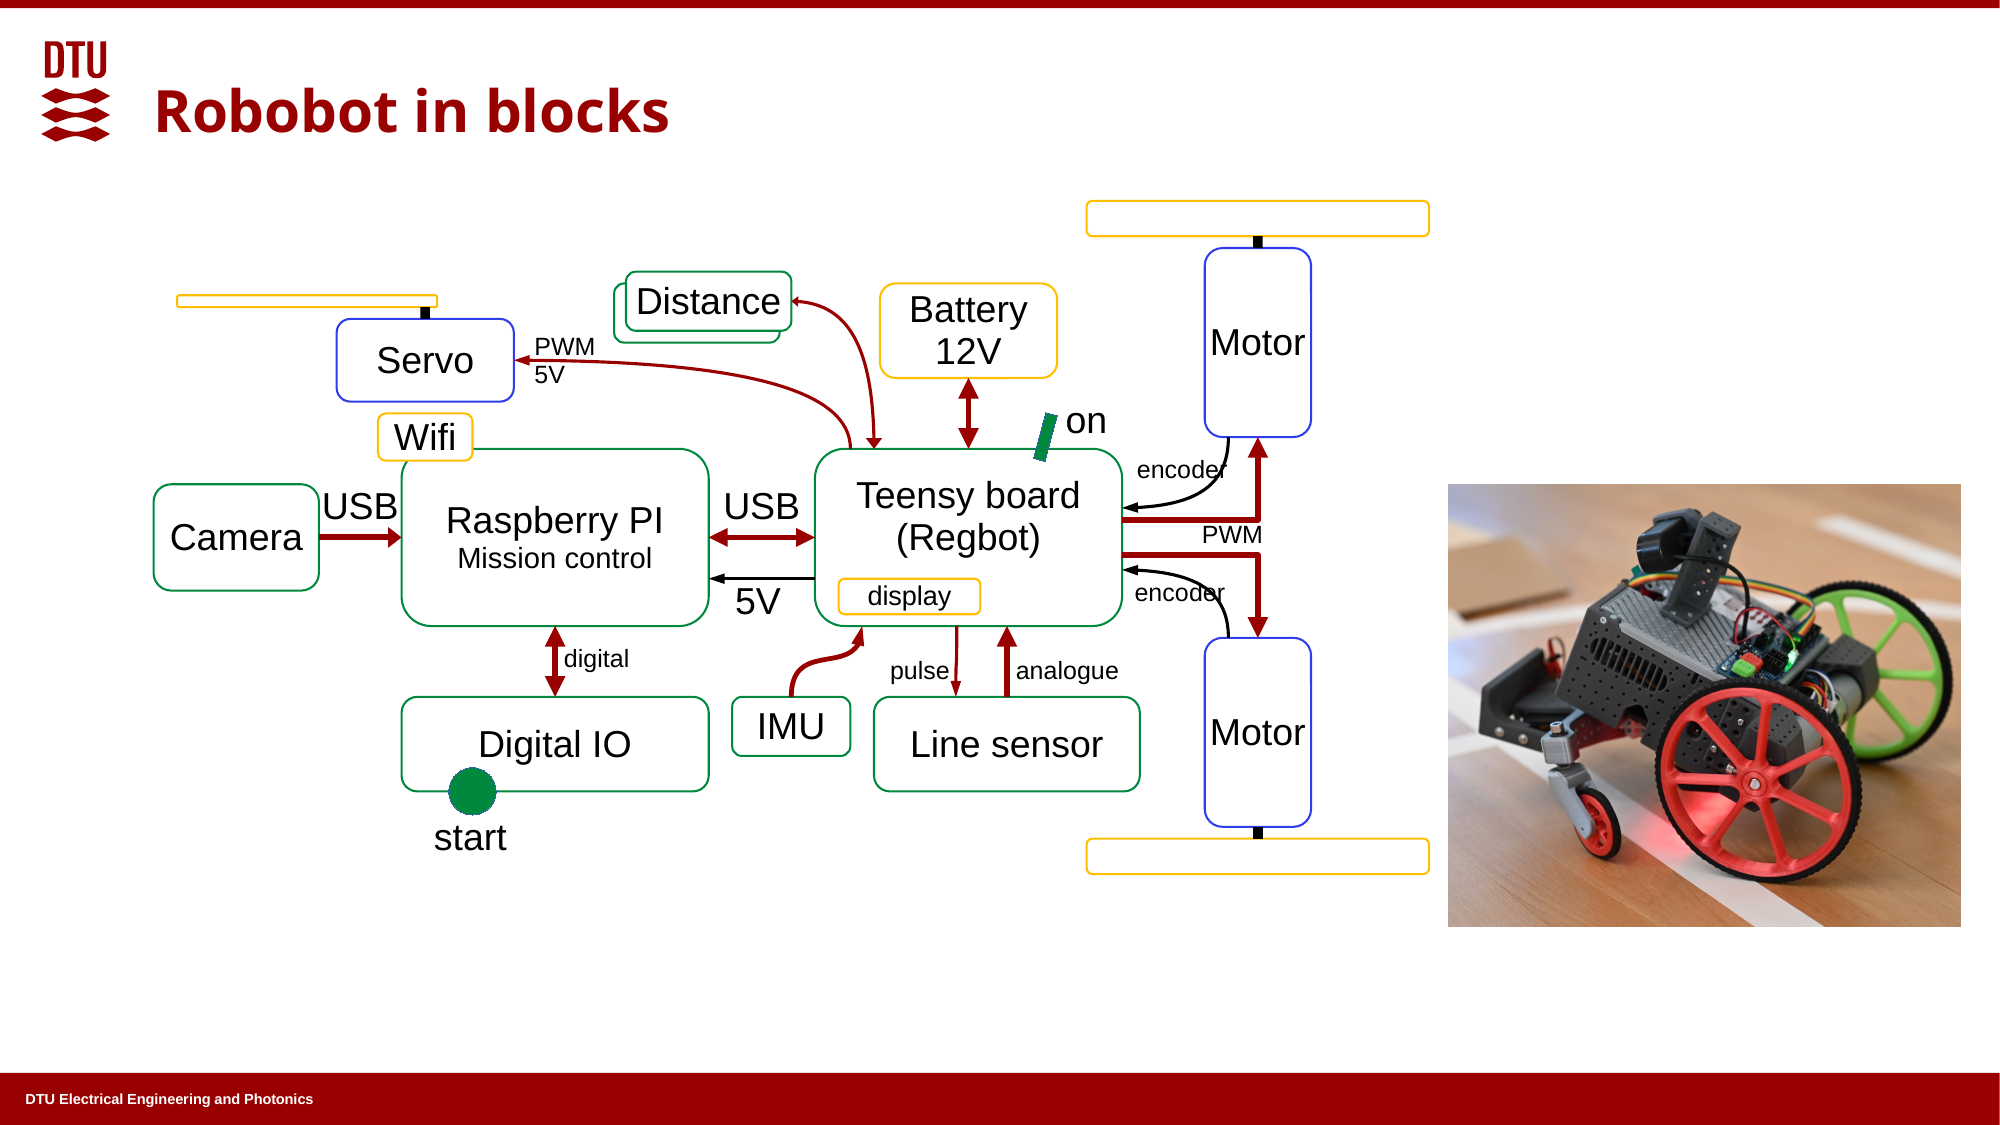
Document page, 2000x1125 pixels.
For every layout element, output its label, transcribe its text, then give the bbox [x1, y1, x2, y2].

text_box Battery 12V [879, 283, 1058, 379]
text_box 5V [720, 572, 796, 630]
text_box pulse [875, 649, 965, 693]
text_box start [419, 809, 562, 866]
text_box [177, 295, 438, 308]
text_box Teensy board (Regbot) [814, 448, 1123, 627]
text_box [448, 767, 497, 809]
text_box [1086, 838, 1430, 875]
text_box Digital IO [401, 696, 709, 792]
text_box display [838, 578, 981, 615]
text_box [1086, 200, 1430, 237]
text_box Wifi [377, 413, 473, 461]
title Robobot in blocks [153, 70, 1642, 201]
text_box encoder [1122, 448, 1243, 492]
picture [1448, 484, 1961, 927]
text_box IMU [732, 696, 851, 756]
text_box Distance [625, 271, 792, 331]
text_box Line sensor [874, 696, 1140, 792]
text_box Motor [1204, 248, 1312, 438]
text_box USB [307, 478, 414, 536]
text_box encoder [1119, 571, 1241, 615]
text_box digital [549, 637, 645, 681]
text_box Distance [614, 283, 780, 343]
text_box Camera [153, 484, 319, 591]
text_box analogue [1000, 649, 1135, 693]
text_box USB [708, 478, 816, 536]
text_box on [1050, 392, 1123, 449]
text_box Servo [336, 318, 514, 402]
text_box Motor [1204, 637, 1312, 827]
text_box [1033, 412, 1050, 462]
text_box Raspberry PI Mission control [401, 448, 709, 627]
text_box PWM 5V [519, 325, 611, 397]
text_box PWM [1187, 513, 1278, 557]
